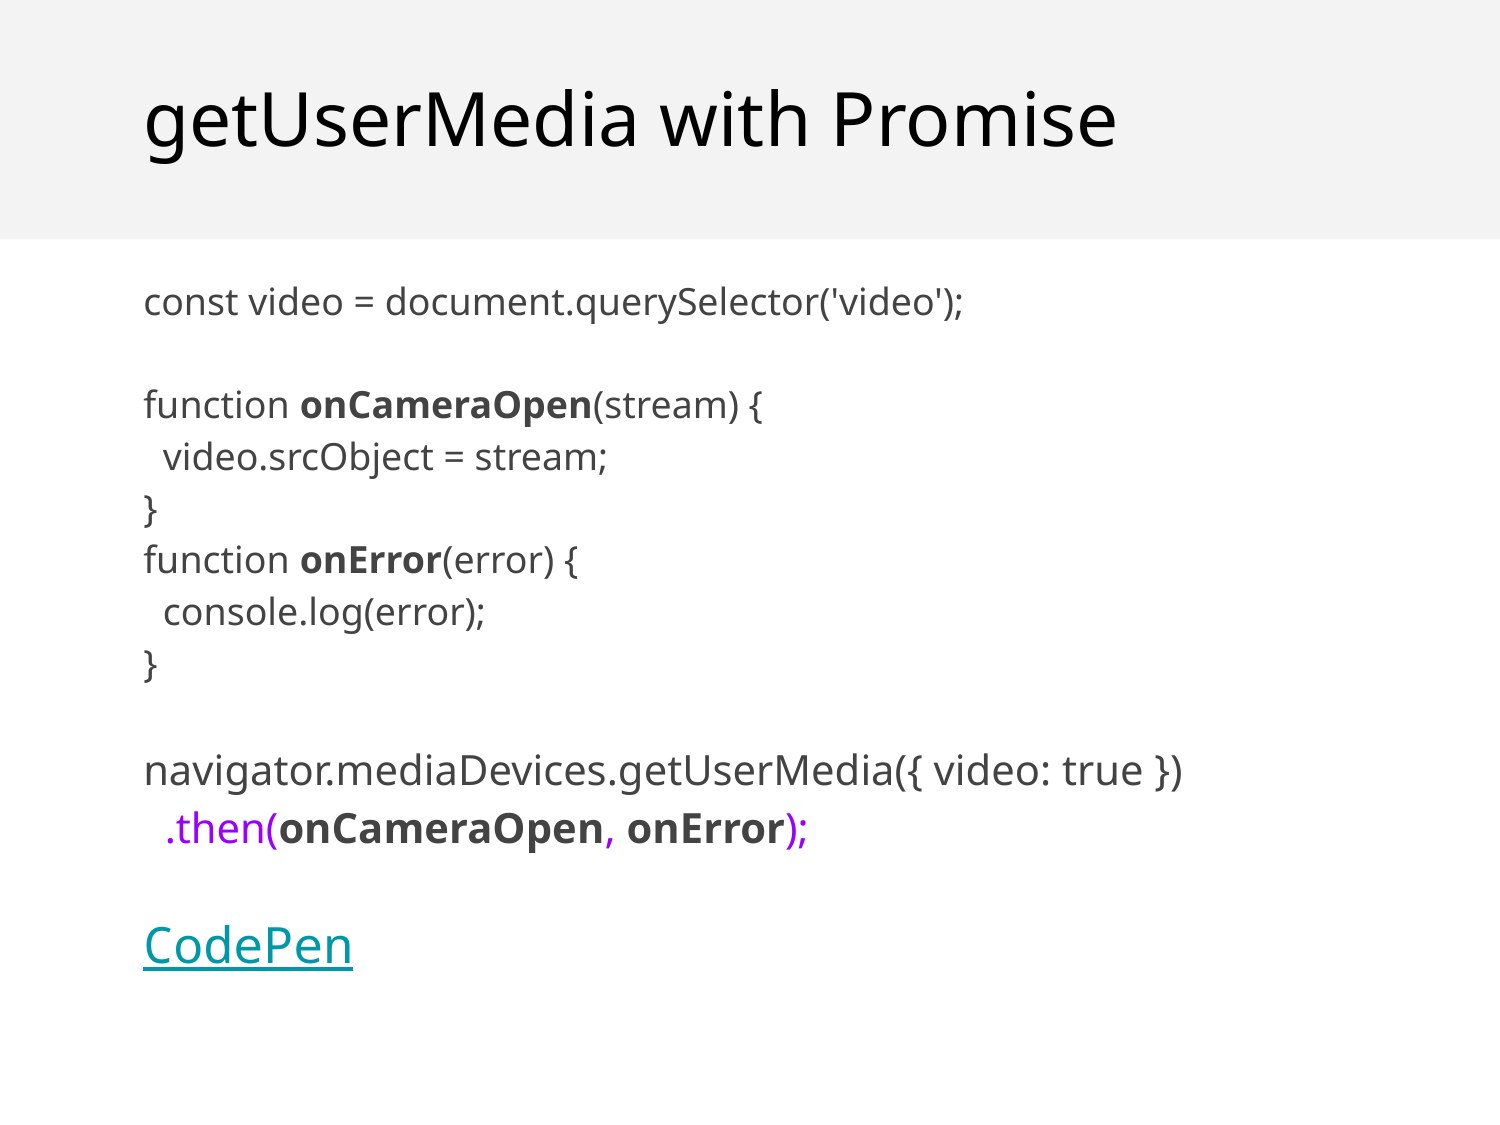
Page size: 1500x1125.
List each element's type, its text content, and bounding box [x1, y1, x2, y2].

title getUserMedia with Promise [128, 56, 1372, 183]
list const video = document.querySelector('video'); function onCameraOpen(stream) { video.srcObject = stream; } function onError(error) { console.log(error); } navigator.mediaDevices.getUserMedia({ video: true }) .then(onCameraOpen, onError); CodePen [128, 255, 1372, 1004]
